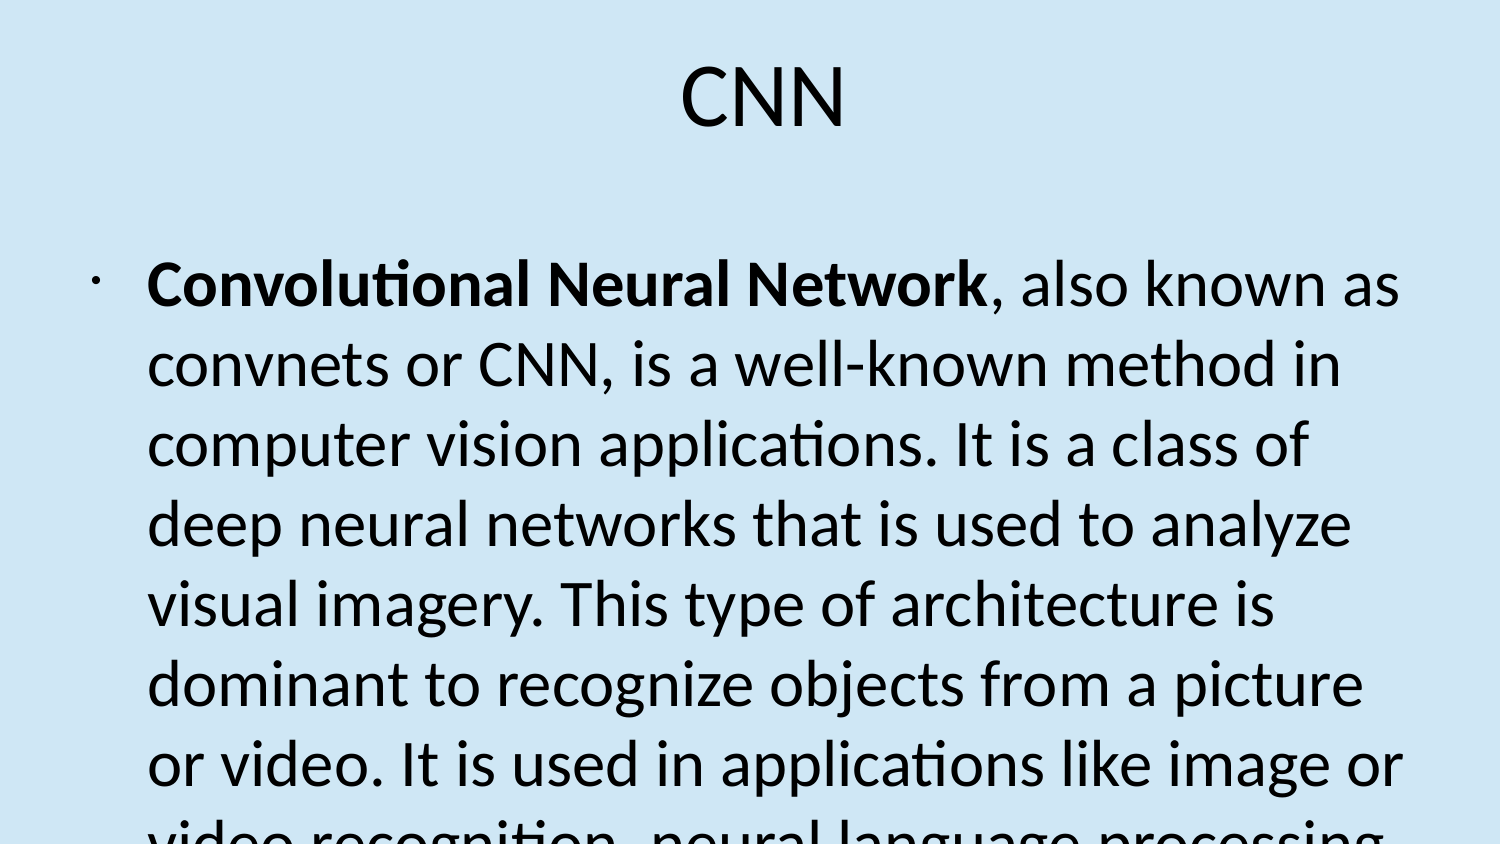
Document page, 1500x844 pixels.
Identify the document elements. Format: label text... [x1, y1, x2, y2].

title CNN [87, 27, 1442, 153]
list Convolutional Neural Network, also known as convnets or CNN, is a well-known method in computer vision applications. It is a class of deep neural networks that is used to analyze visual imagery. This type of architecture is dominant to recognize objects from a picture or video. It is used in applications like image or video recognition, neural language processing, etc. [76, 232, 1429, 784]
